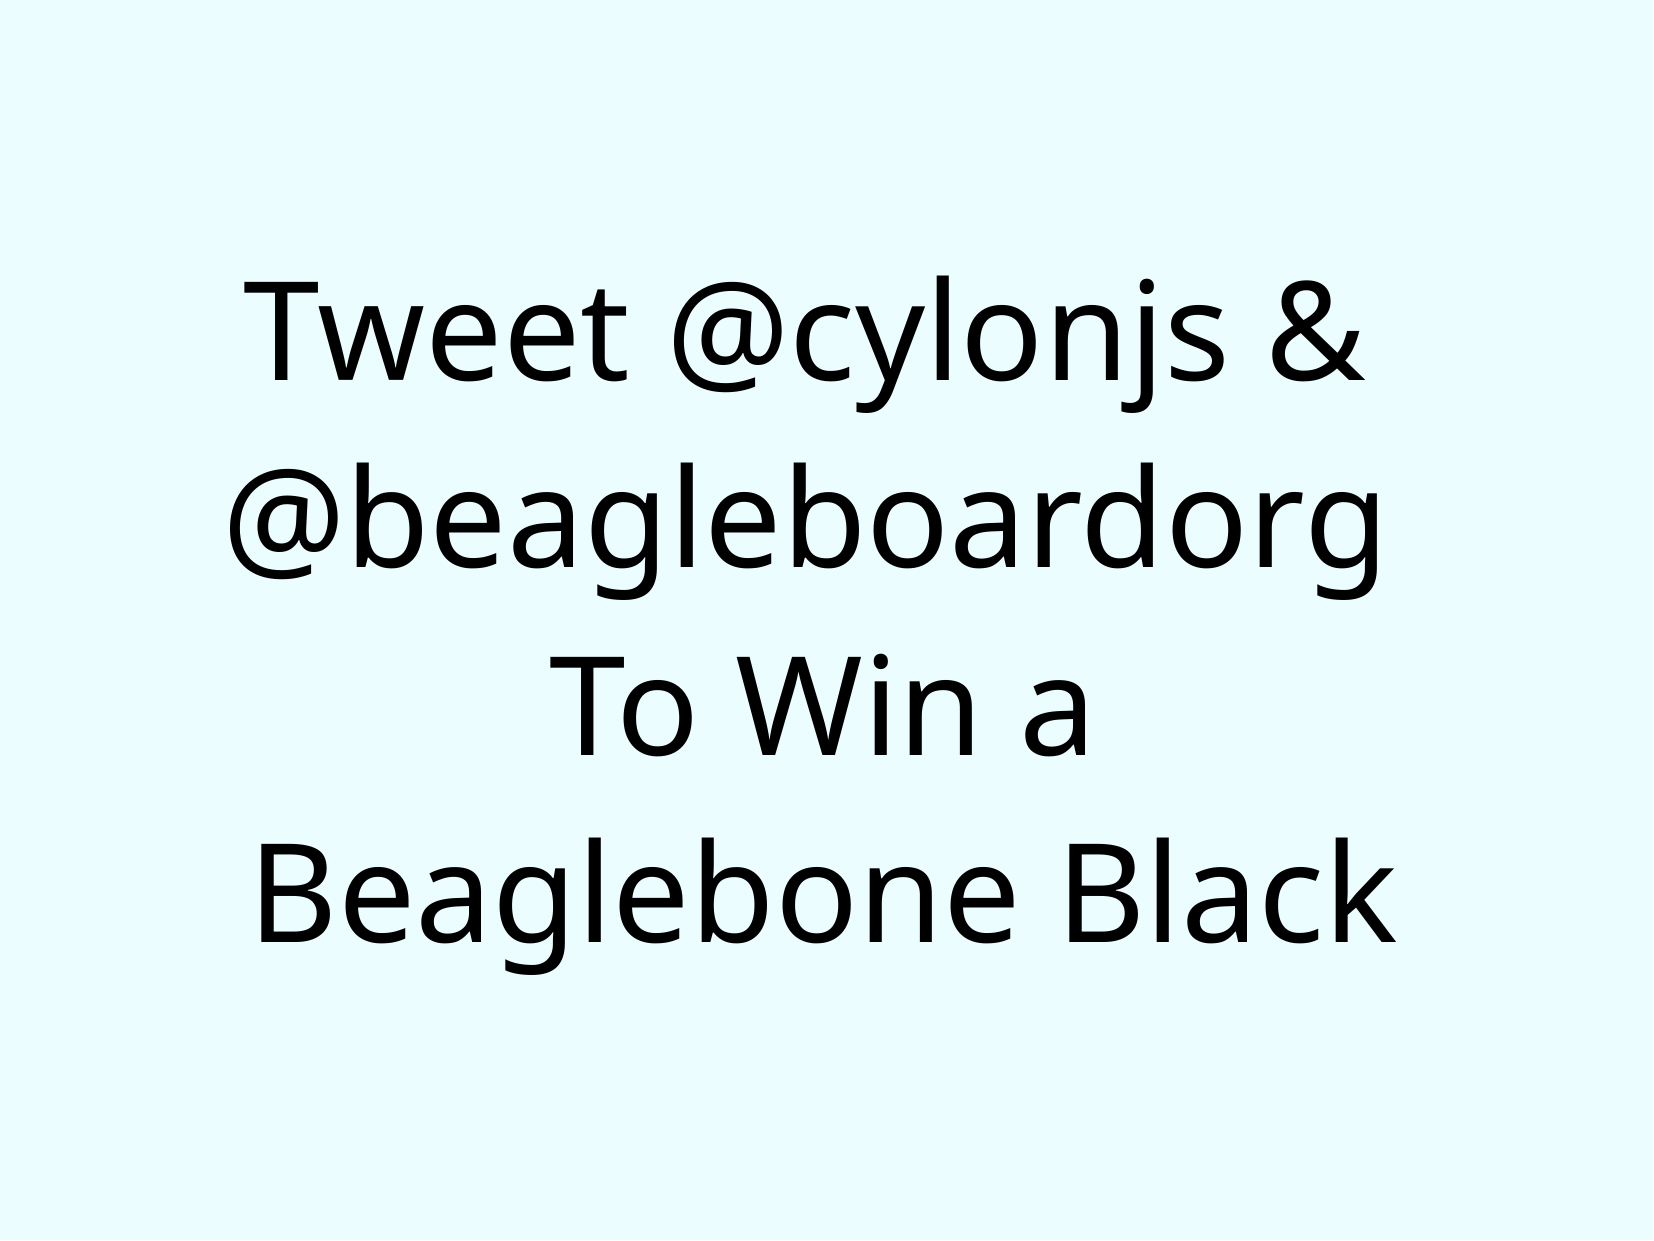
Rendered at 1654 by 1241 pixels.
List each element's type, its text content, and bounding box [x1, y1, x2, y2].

text_box Tweet @cylonjs & @beagleboardorg To Win a Beaglebone Black [79, 0, 1568, 1229]
